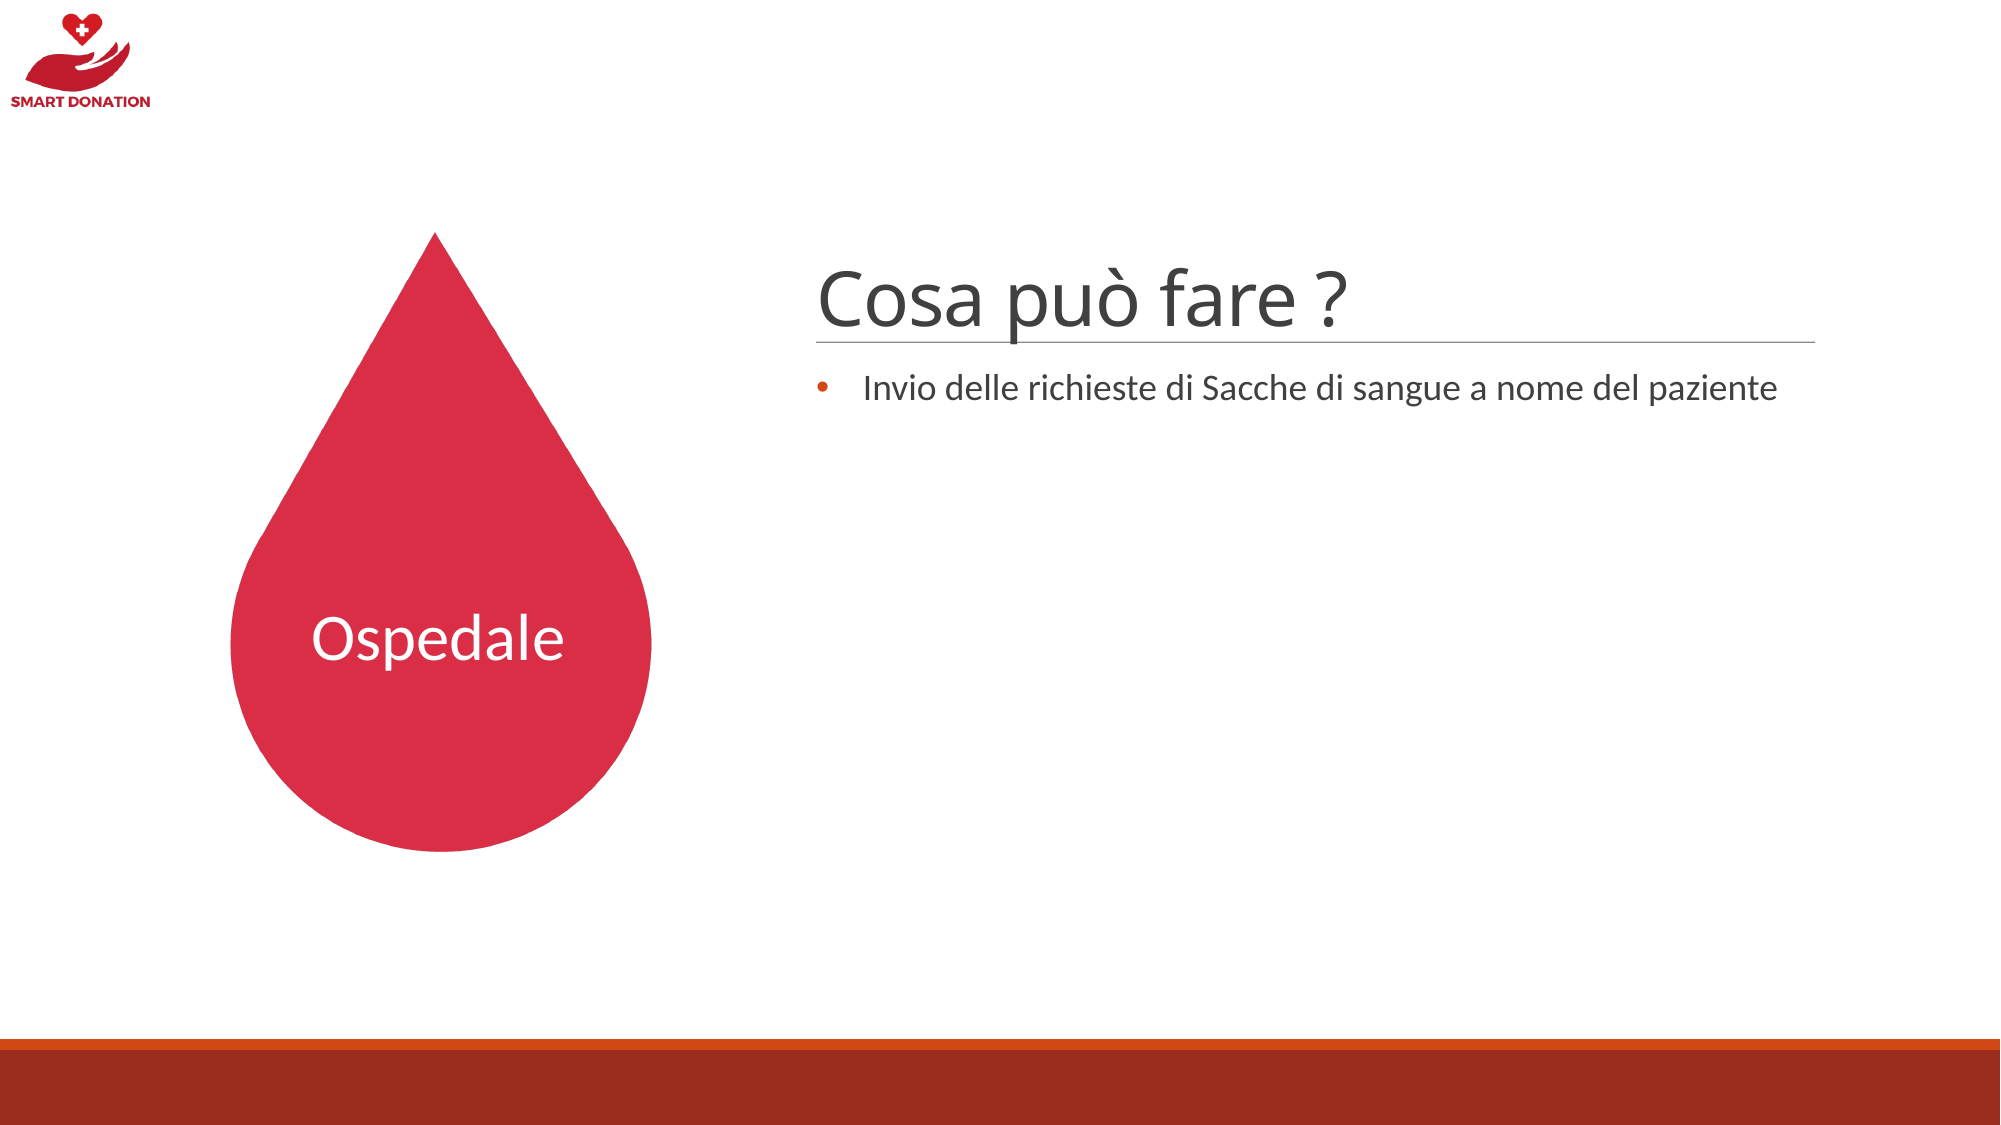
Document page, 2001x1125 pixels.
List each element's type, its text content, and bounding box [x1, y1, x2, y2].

text_box [0, 0, 2000, 1125]
picture [2, 2, 157, 121]
text_box Cosa può fare ? [801, 214, 1475, 350]
text_box Invio delle richieste di Sacche di sangue a nome del paziente [816, 360, 1895, 963]
picture [103, 212, 761, 870]
text_box Ospedale [271, 586, 605, 683]
